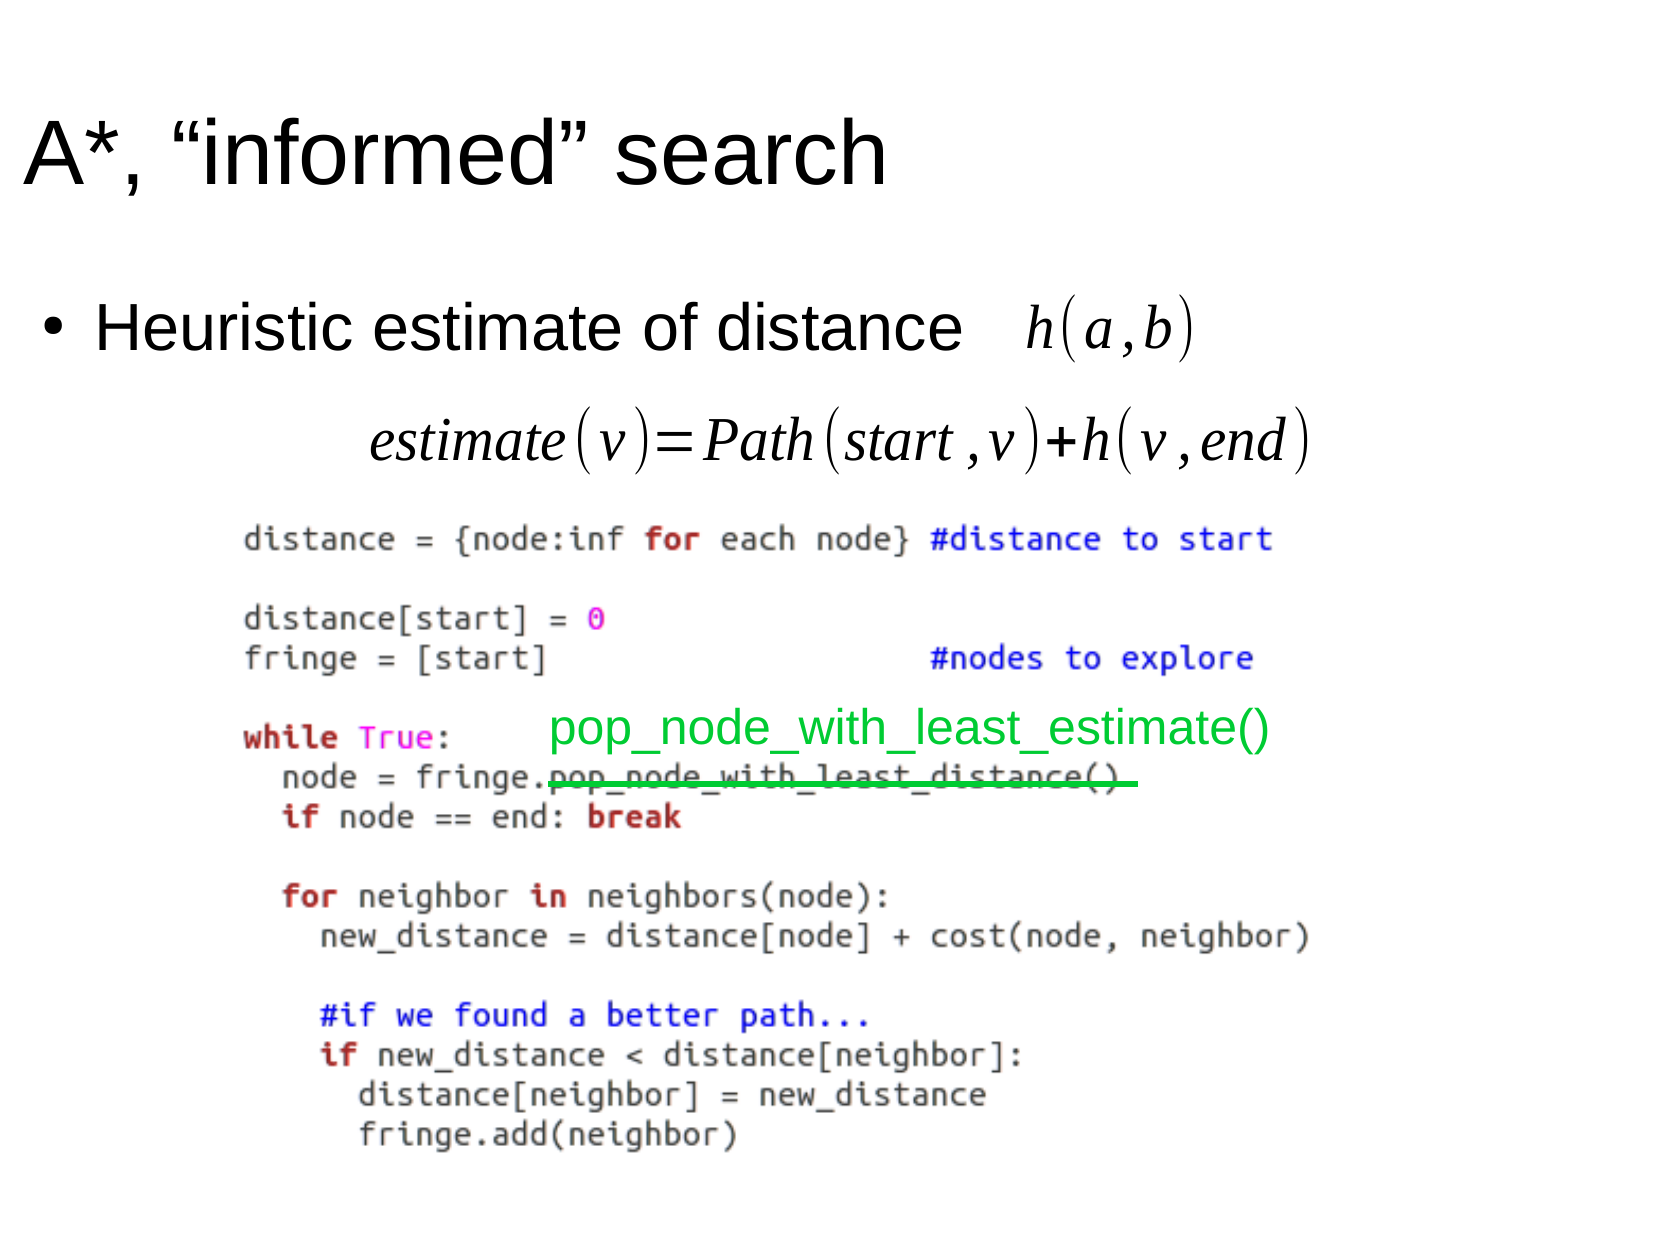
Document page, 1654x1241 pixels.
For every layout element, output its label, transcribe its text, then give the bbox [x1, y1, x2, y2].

text_box pop_node_with_least_estimate() [534, 691, 1286, 763]
chart [354, 402, 1326, 478]
picture [240, 522, 1321, 1168]
list Heuristic estimate of distance [23, 290, 1512, 1010]
chart [1010, 289, 1212, 365]
title A*, “informed” search [23, 49, 1512, 257]
